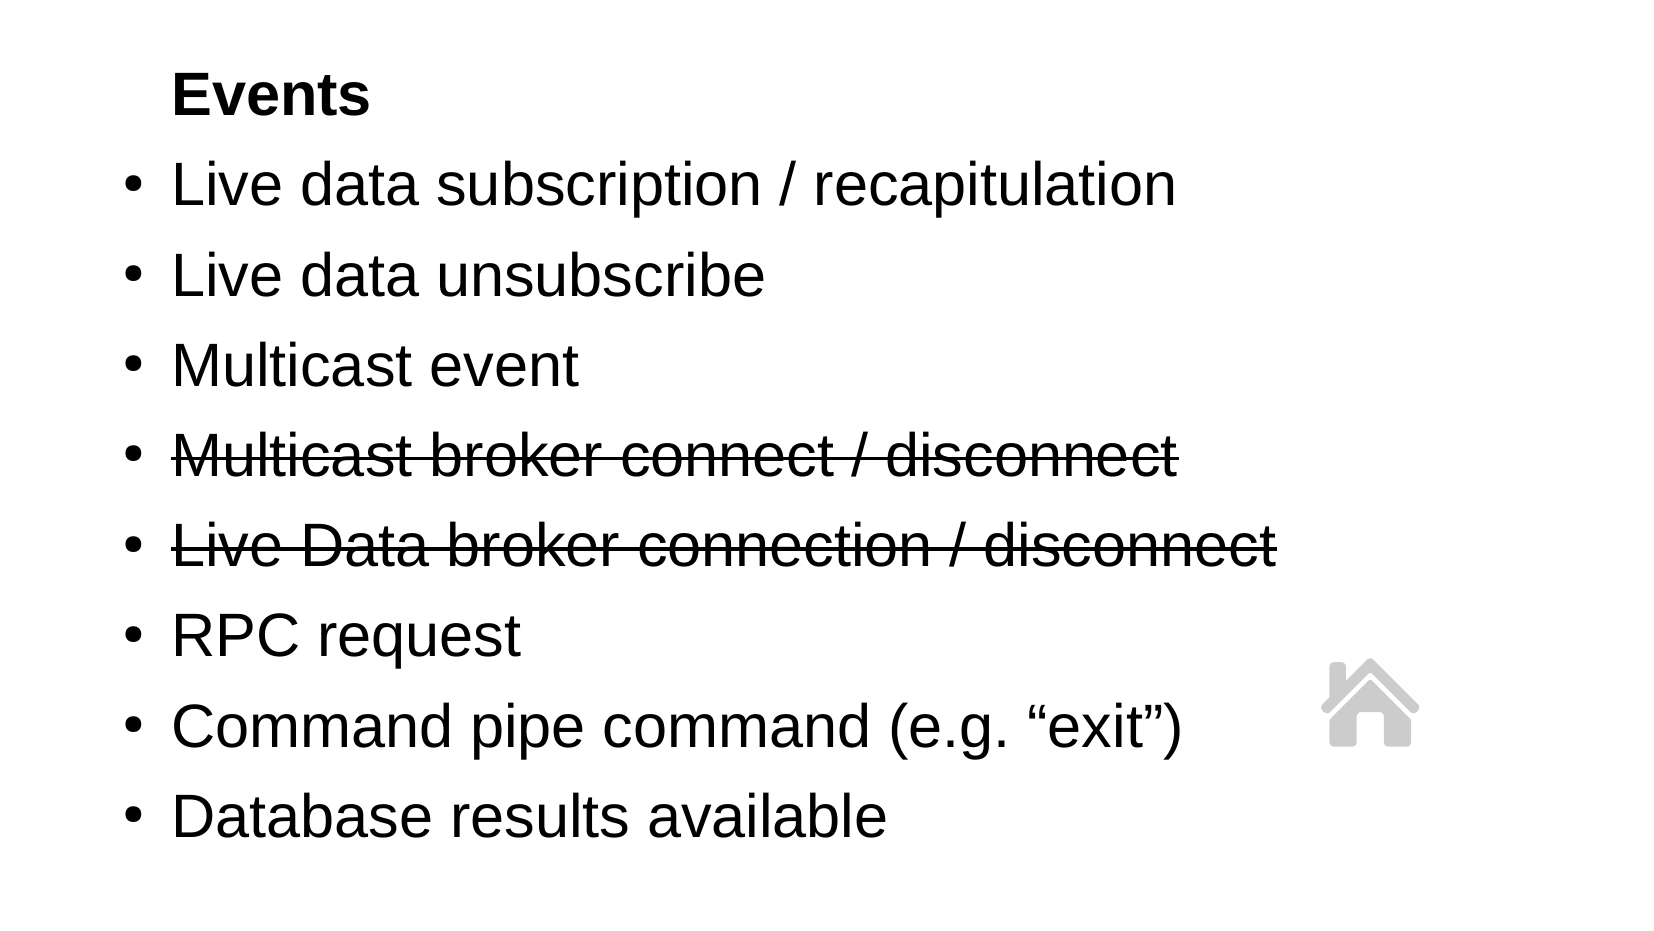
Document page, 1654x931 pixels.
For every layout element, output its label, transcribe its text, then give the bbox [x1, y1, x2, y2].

list Events Live data subscription / recapitulation Live data unsubscribe Multicast event Multicast broker connect / disconnect Live Data broker connection / disconnect RPC request Command pipe command (e.g. “exit”) Database results available [106, 60, 1651, 856]
